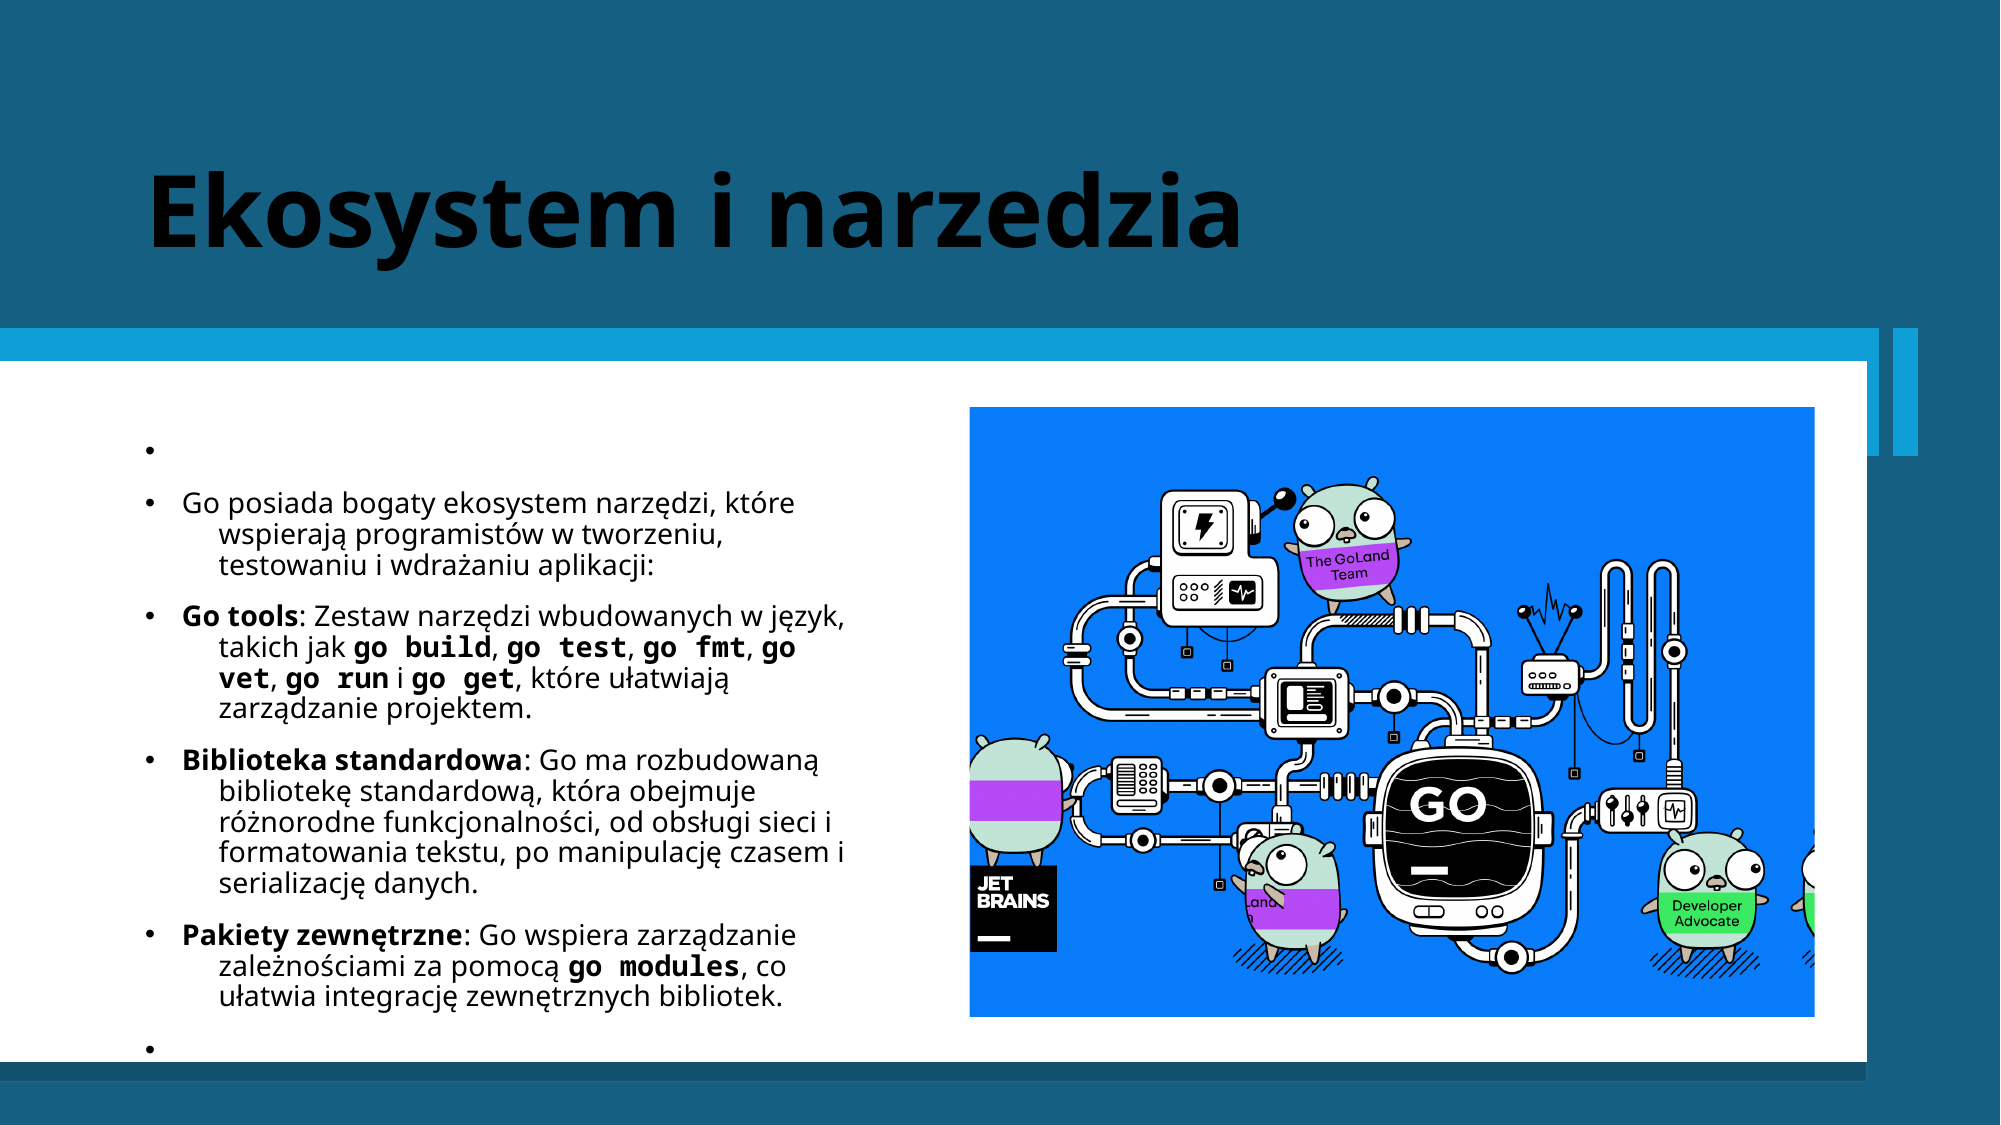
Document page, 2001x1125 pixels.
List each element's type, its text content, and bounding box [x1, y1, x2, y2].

picture [969, 407, 1815, 1017]
list Go posiada bogaty ekosystem narzędzi, które wspierają programistów w tworzeniu, testowaniu i wdrażaniu aplikacji: Go tools: Zestaw narzędzi wbudowanych w język, takich jak go build, go test, go fmt, go vet, go run i go get, które ułatwiają zarządzanie projektem. Biblioteka standardowa: Go ma rozbudowaną bibliotekę standardową, która obejmuje różnorodne funkcjonalności, od obsługi sieci i formatowania tekstu, po manipulację czasem i serializację danych. Pakiety zewnętrzne: Go wspiera zarządzanie zależnościami za pomocą go modules, co ułatwia integrację zewnętrznych bibliotek. [130, 426, 874, 1024]
title Ekosystem i narzedzia [130, 63, 1782, 277]
text_box [0, 0, 2000, 1125]
